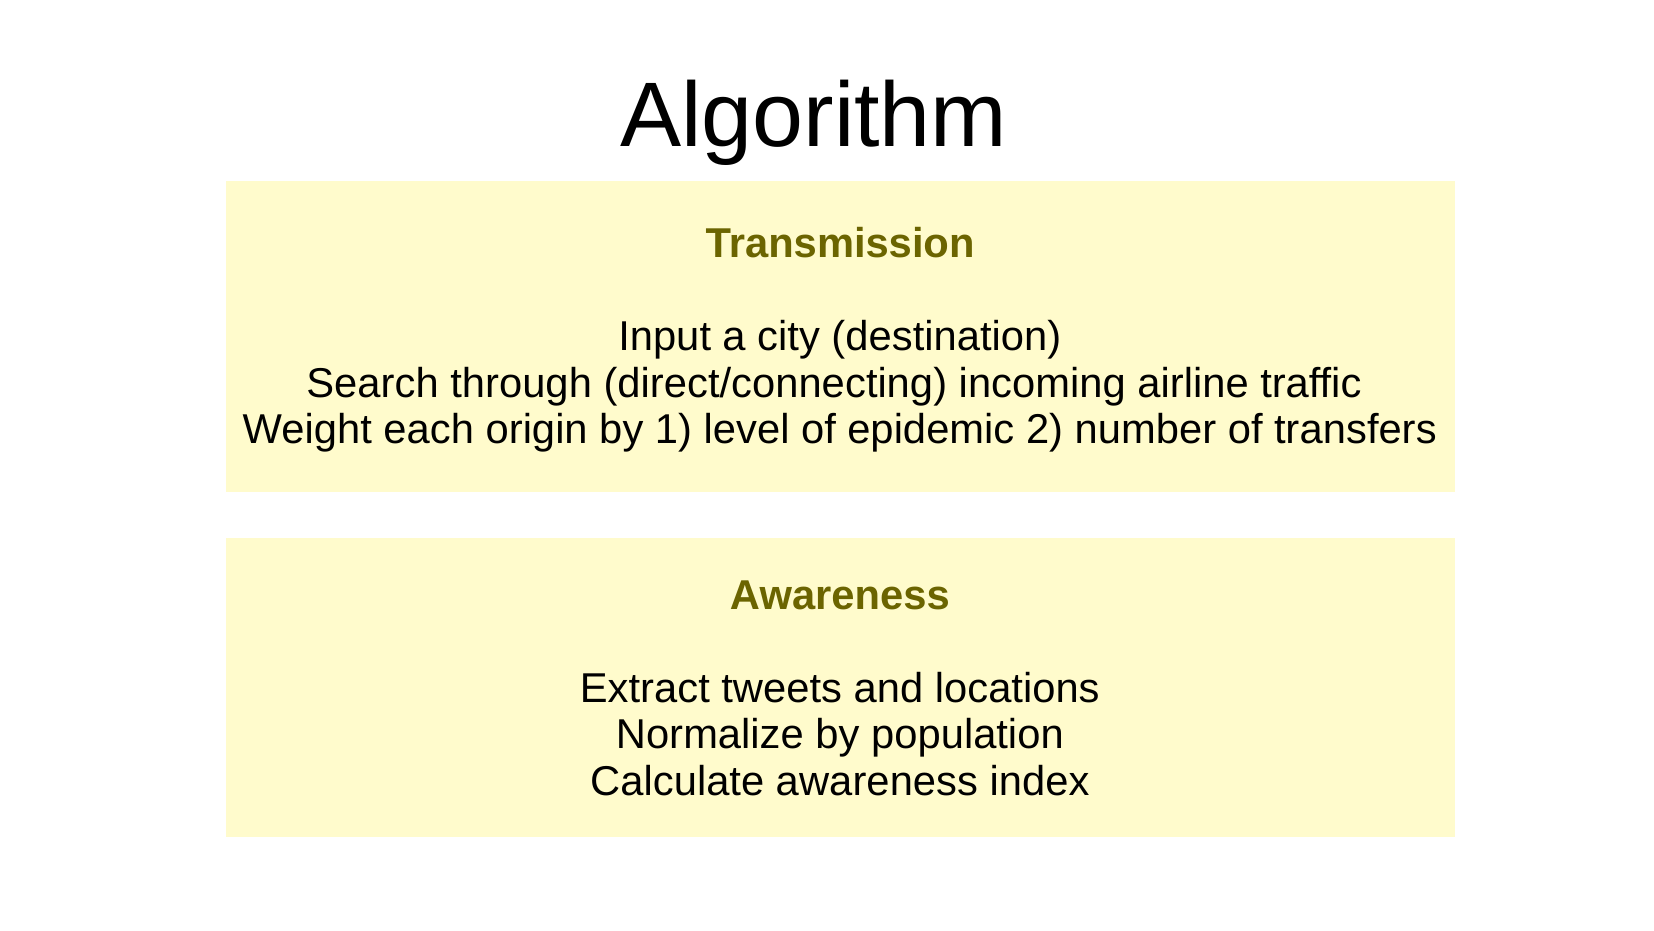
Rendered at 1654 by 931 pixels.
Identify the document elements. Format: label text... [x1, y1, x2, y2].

title Algorithm [82, 37, 1571, 193]
text_box Transmission Input a city (destination) Search through (direct/connecting) incoming airline traffic Weight each origin by 1) level of epidemic 2) number of transfers [225, 180, 1456, 493]
text_box Awareness Extract tweets and locations Normalize by population Calculate awareness index [225, 537, 1456, 838]
